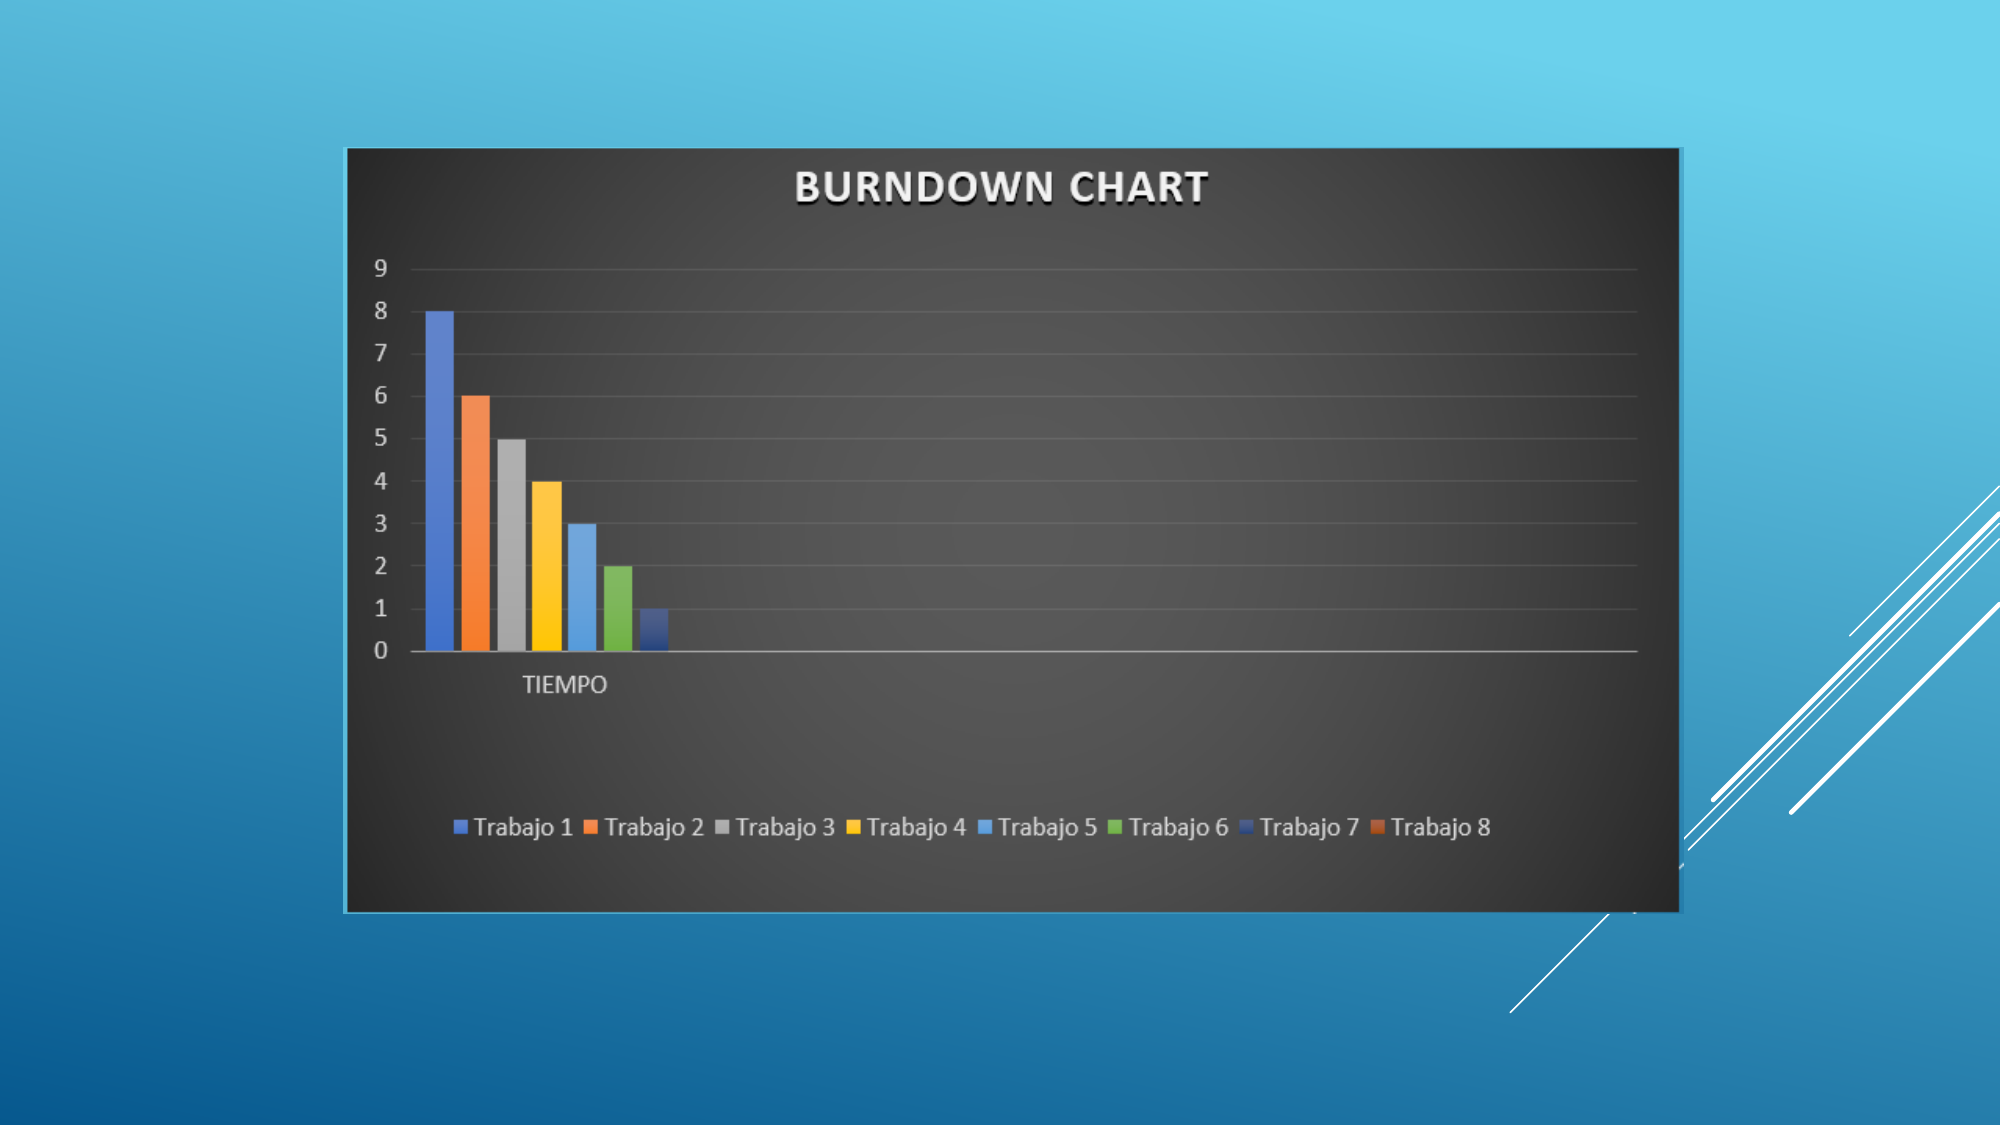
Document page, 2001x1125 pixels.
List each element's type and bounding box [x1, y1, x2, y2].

picture [343, 147, 1684, 914]
